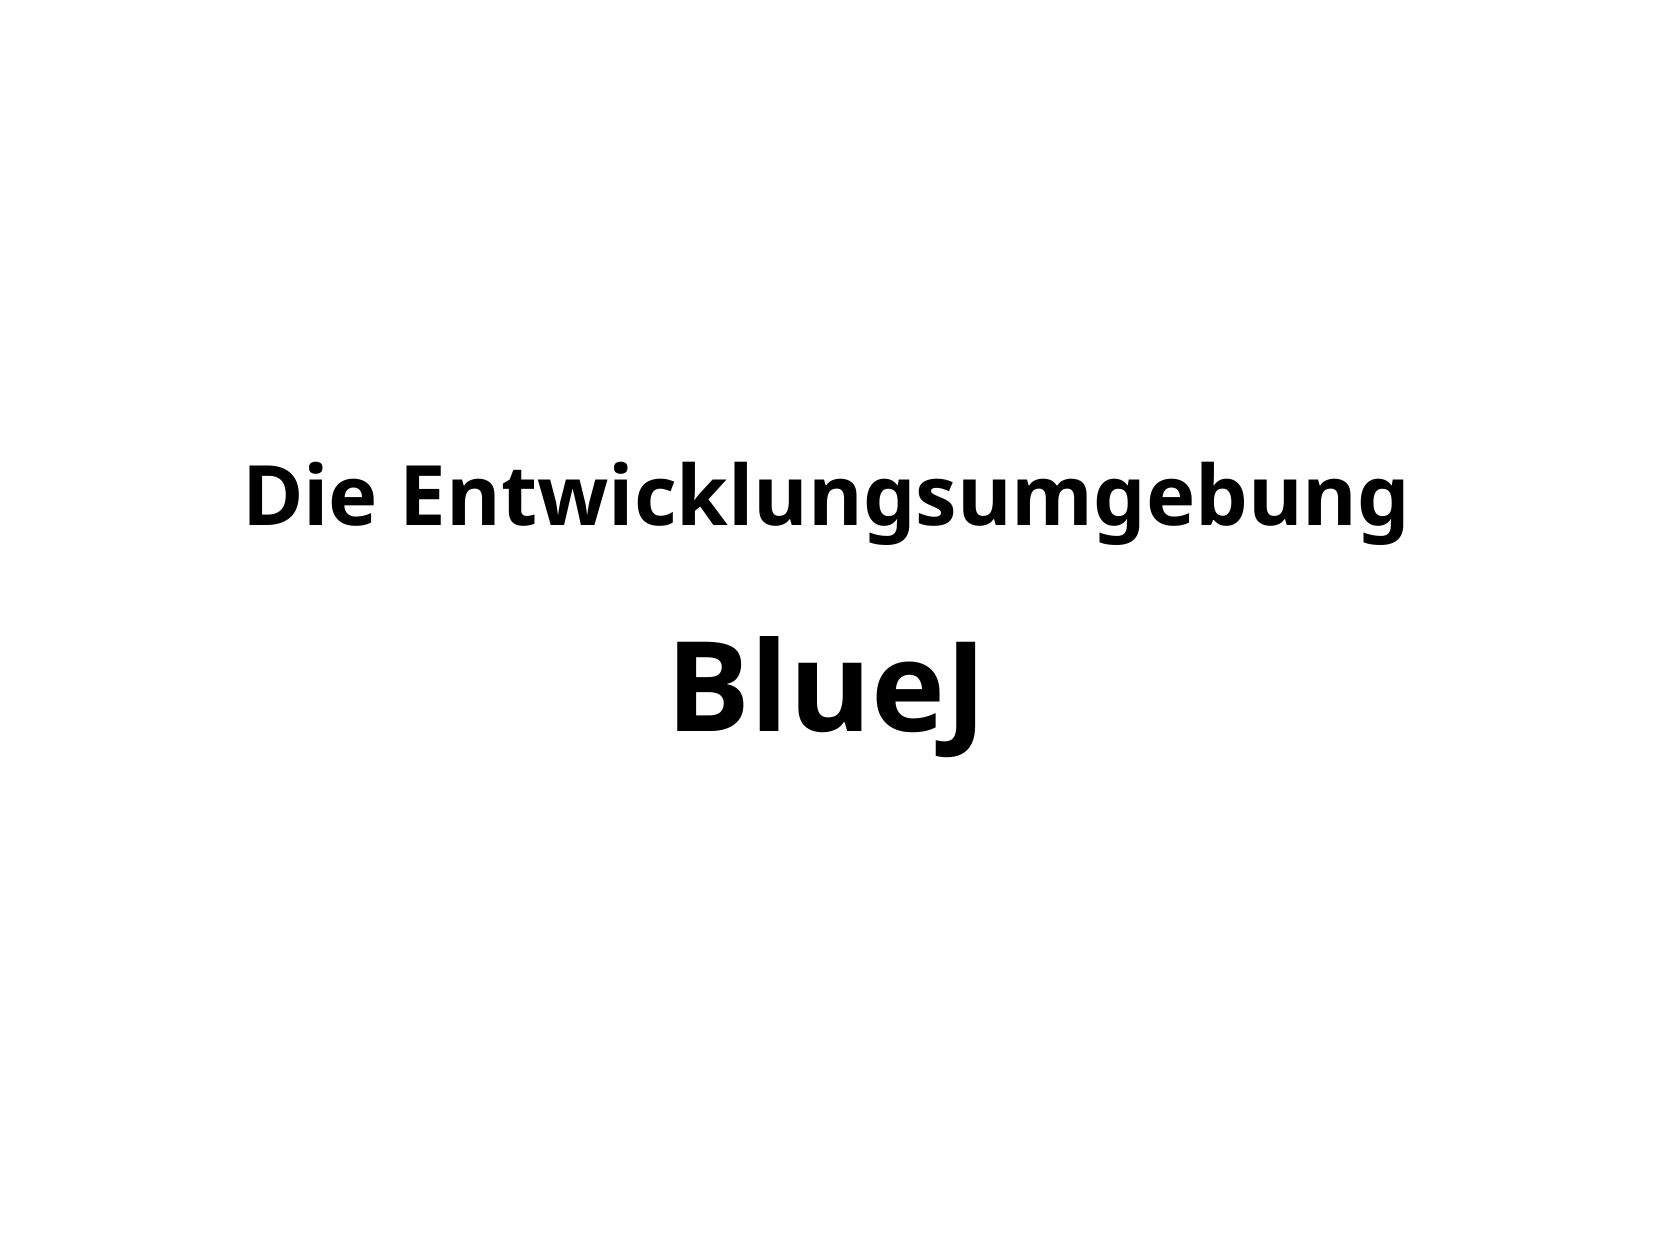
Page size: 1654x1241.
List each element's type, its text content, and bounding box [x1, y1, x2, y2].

subtitle Die Entwicklungsumgebung BlueJ [23, 82, 1630, 1123]
